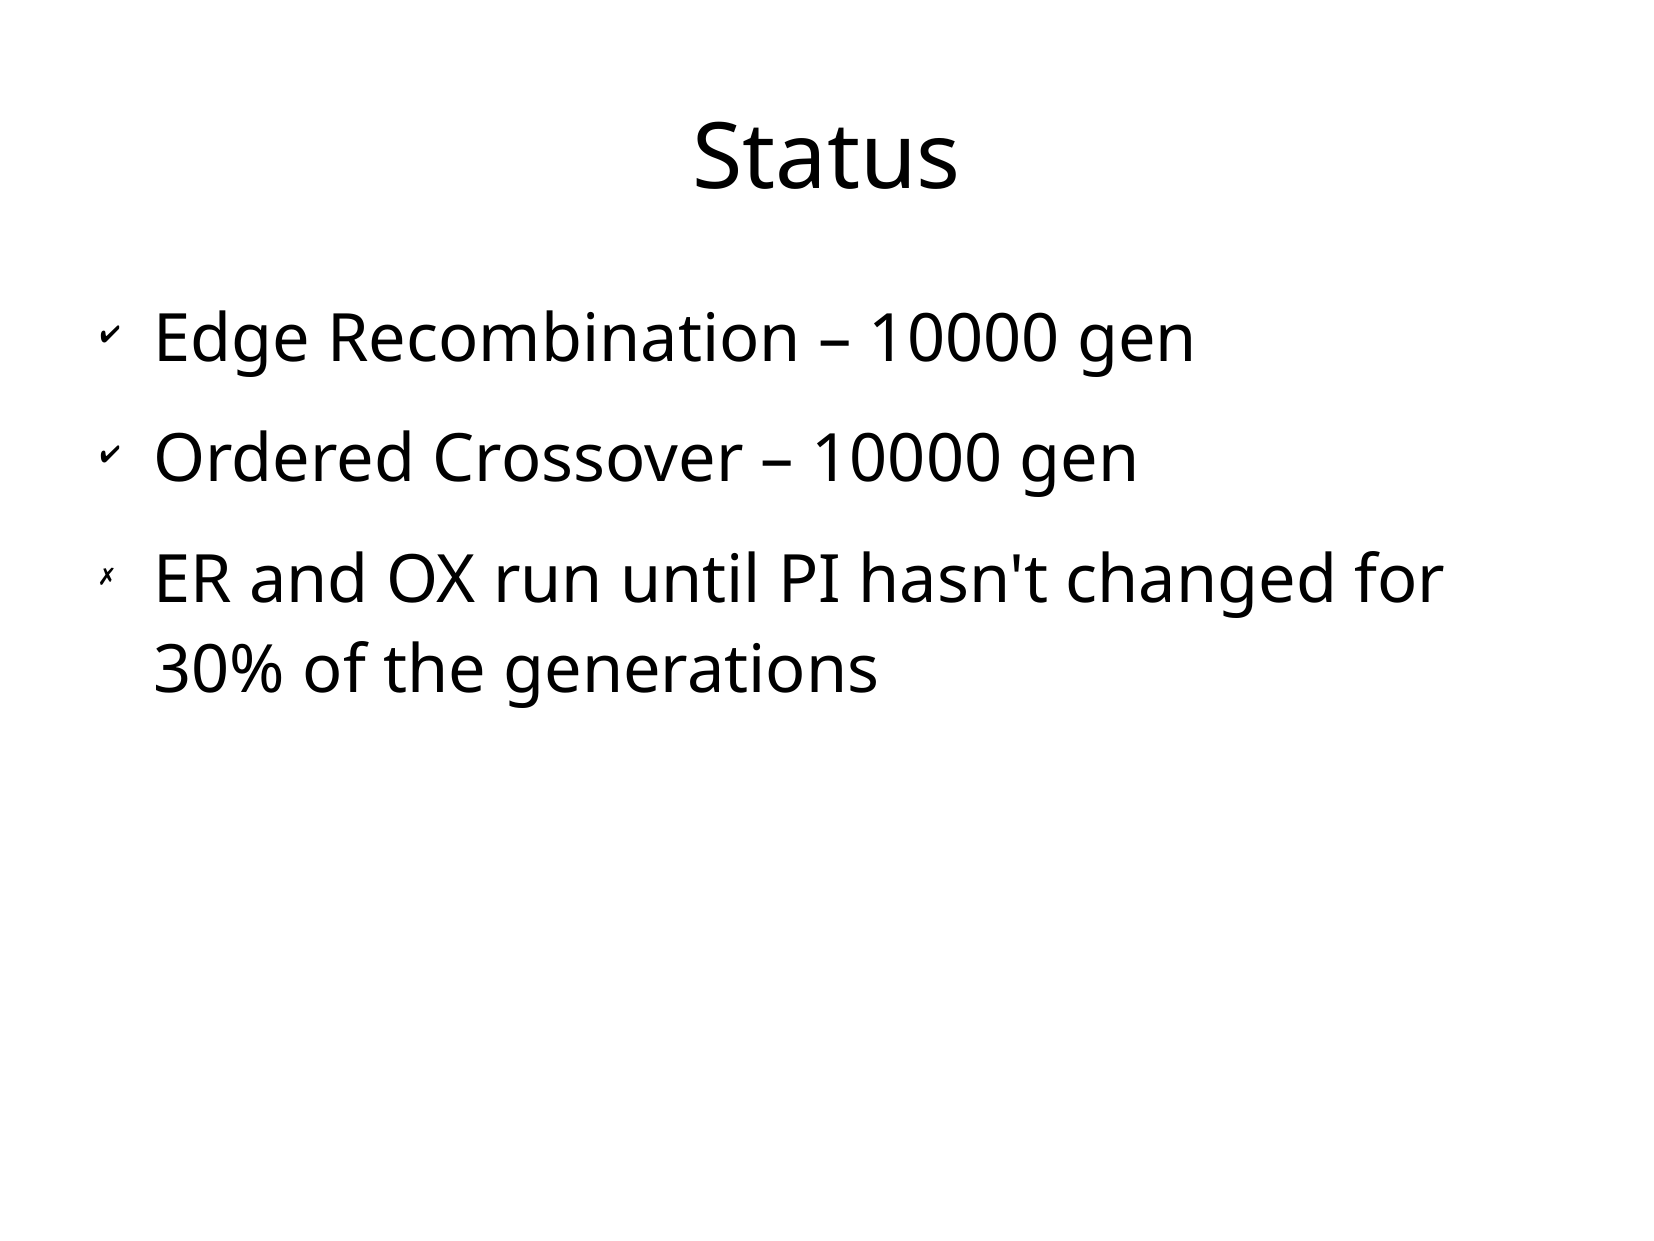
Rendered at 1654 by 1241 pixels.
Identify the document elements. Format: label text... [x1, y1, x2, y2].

list Edge Recombination – 10000 gen Ordered Crossover – 10000 gen ER and OX run until PI hasn't changed for 30% of the generations [82, 290, 1571, 1010]
title Status [82, 49, 1571, 257]
